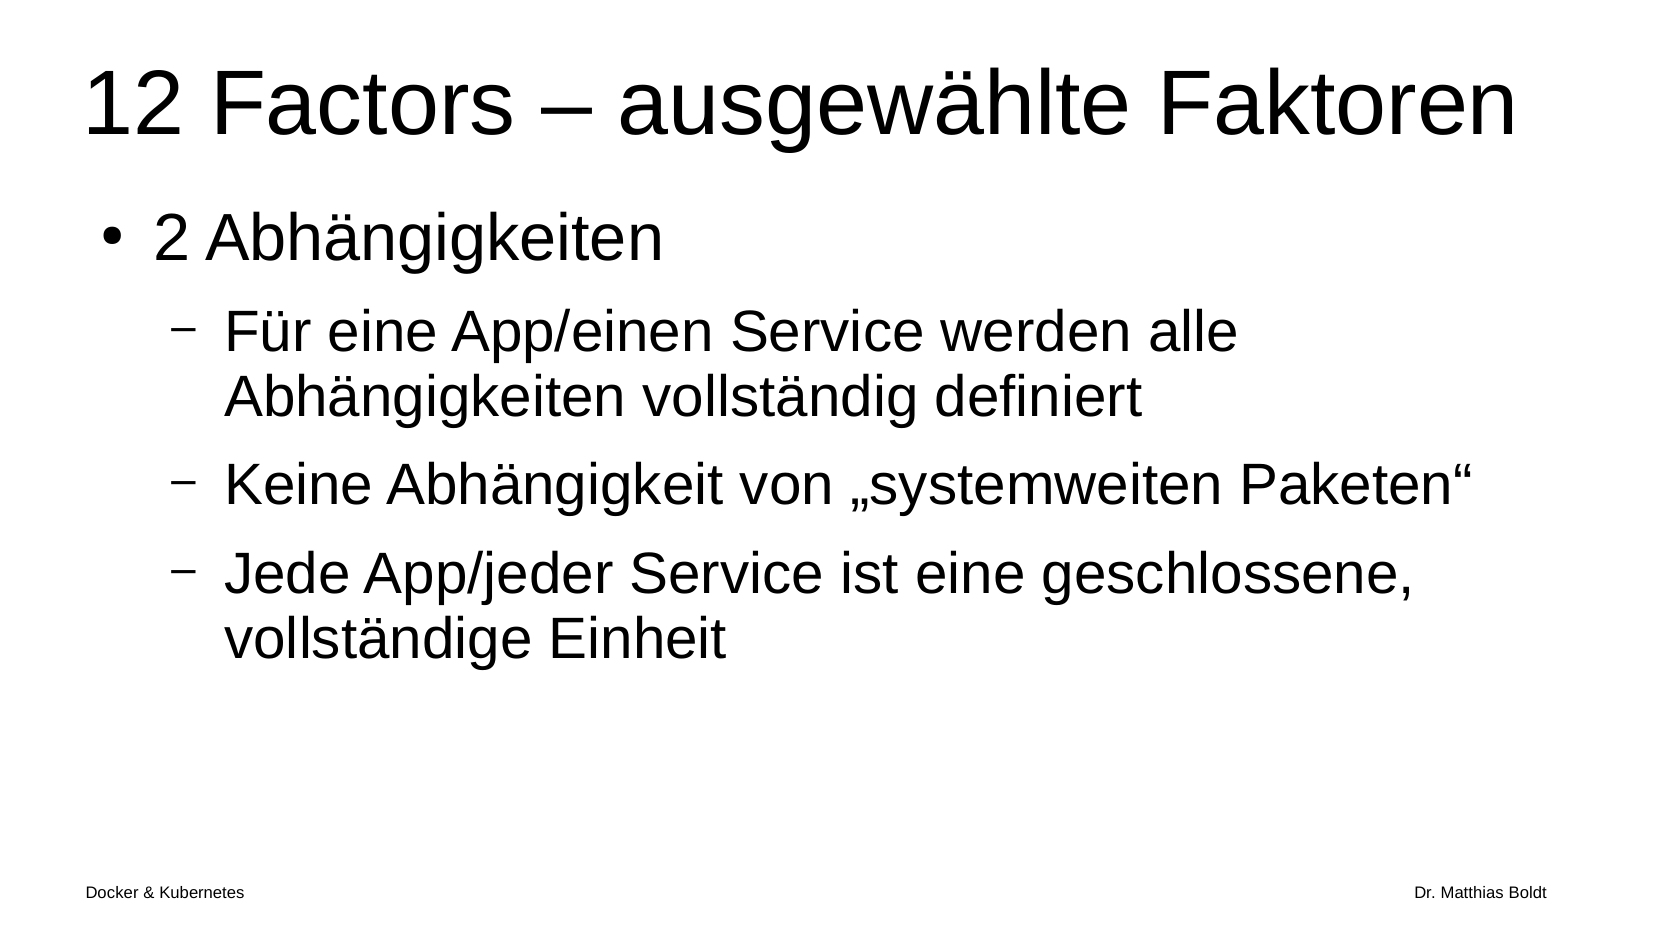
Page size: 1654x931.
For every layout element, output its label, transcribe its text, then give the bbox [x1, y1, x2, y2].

list 2 Abhängigkeiten Für eine App/einen Service werden alle Abhängigkeiten vollständig definiert Keine Abhängigkeit von „systemweiten Paketen“ Jede App/jeder Service ist eine geschlossene, vollständige Einheit [82, 199, 1571, 845]
text_box Docker & Kubernetes Dr. Matthias Boldt [70, 875, 1563, 910]
title 12 Factors – ausgewählte Faktoren [82, 0, 1619, 206]
